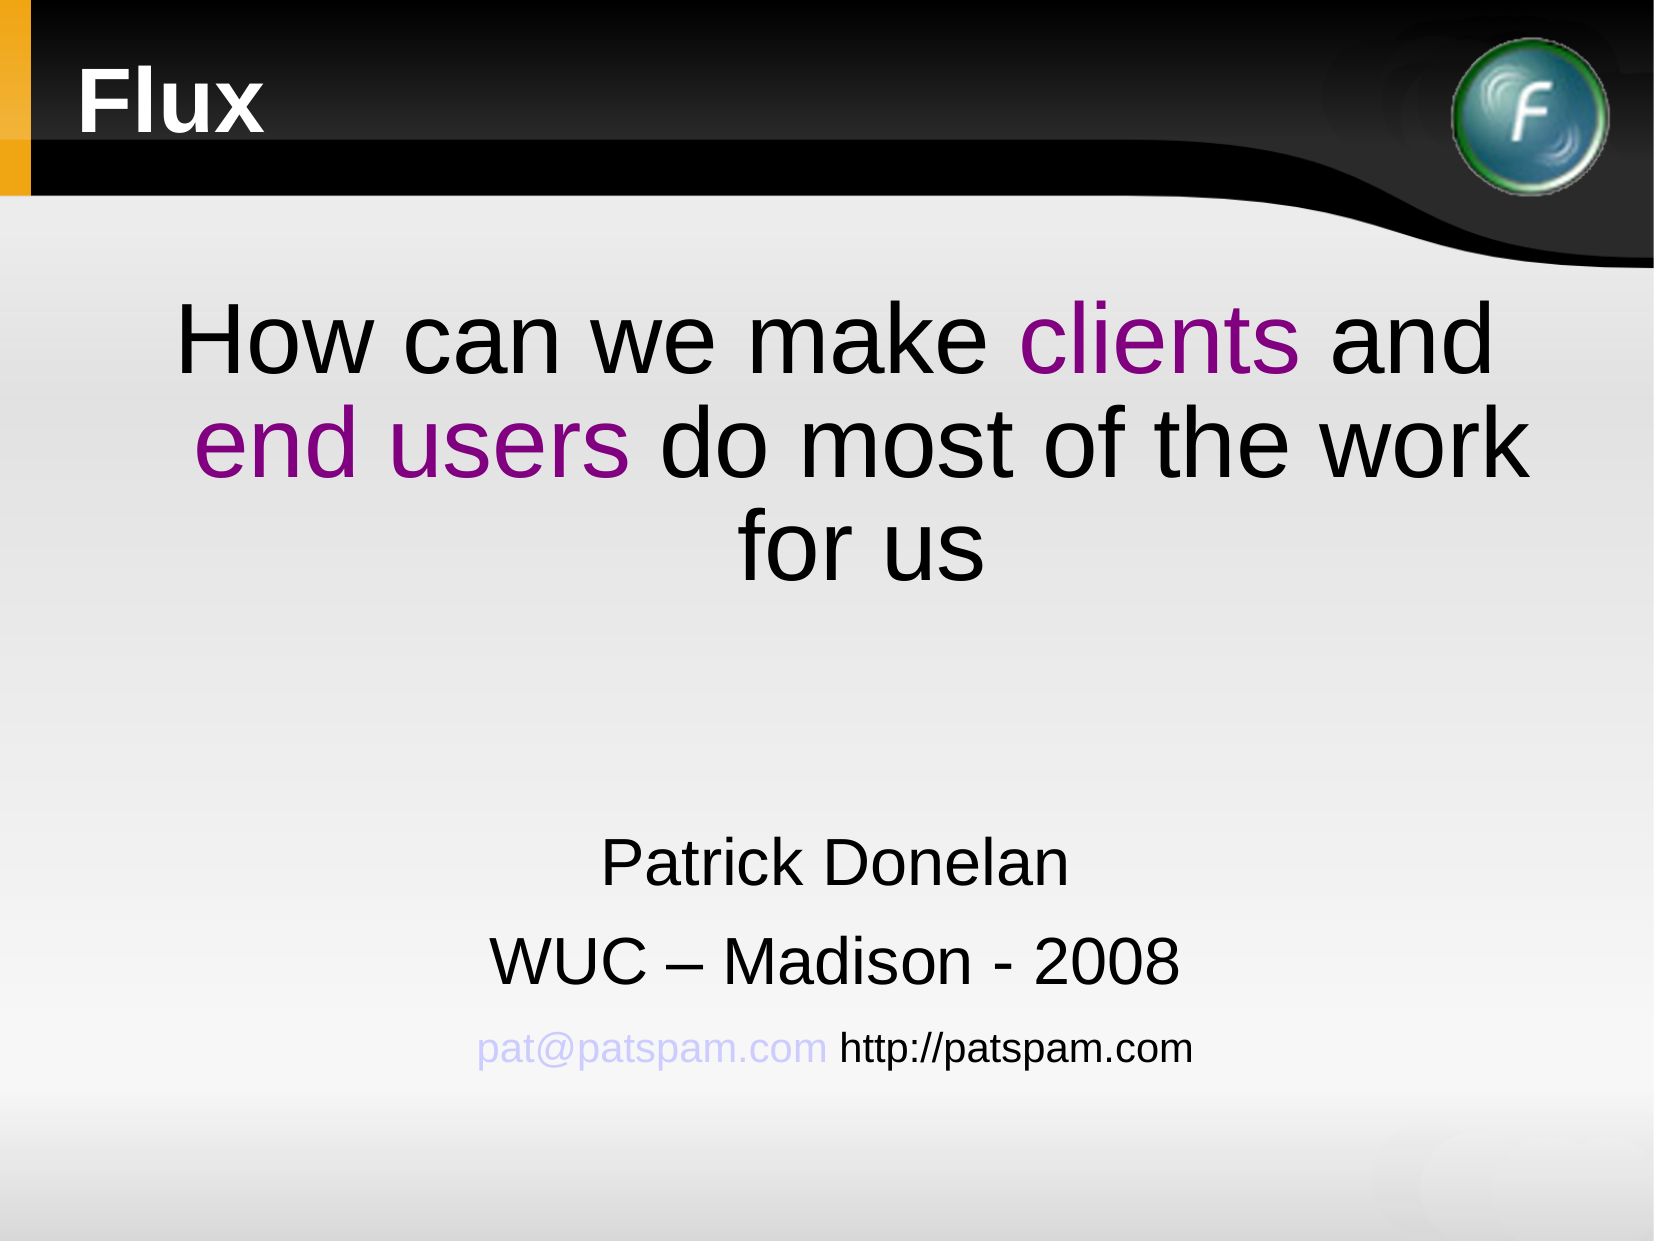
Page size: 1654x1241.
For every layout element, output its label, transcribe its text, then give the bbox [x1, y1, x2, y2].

list How can we make clients and end users do most of the work for us Patrick Donelan WUC – Madison - 2008 pat@patspam.com http://patspam.com [82, 290, 1571, 1109]
picture [0, 0, 1654, 1241]
title Flux [76, 0, 1565, 208]
